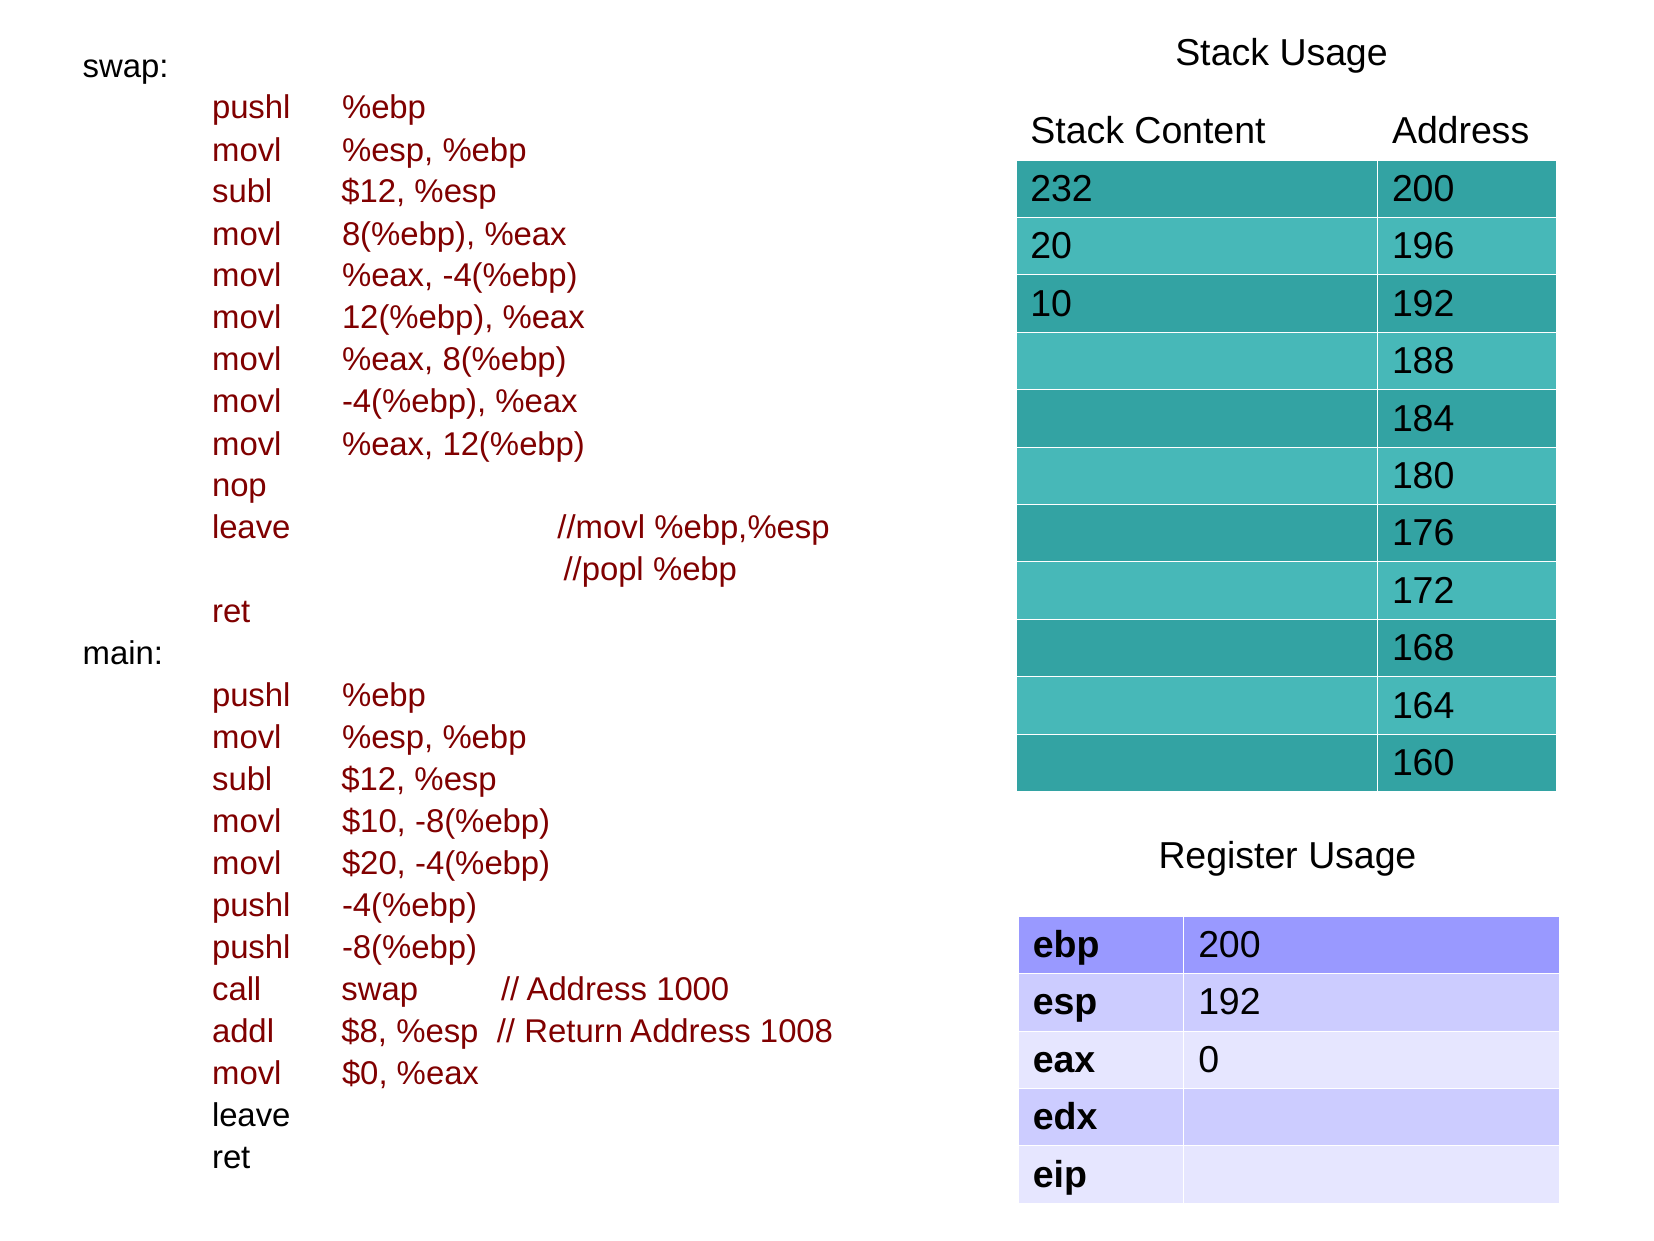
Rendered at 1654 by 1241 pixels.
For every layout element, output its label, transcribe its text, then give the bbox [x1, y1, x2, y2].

table_cell edx [1019, 1089, 1183, 1145]
table_cell 172 [1378, 562, 1556, 619]
table_cell 0 [1184, 1032, 1559, 1088]
table_cell 184 [1378, 390, 1556, 447]
table_cell [1017, 448, 1377, 504]
table_cell 164 [1378, 677, 1556, 734]
table_cell [1017, 735, 1377, 791]
list swap: pushl %ebp movl %esp, %ebp subl $12, %esp movl 8(%ebp), %eax movl %eax, -4(%ebp) movl 12(%ebp), %eax movl %eax, 8(%ebp) movl -4(%ebp), %eax movl %eax, 12(%ebp) nop leave //movl %ebp,%esp //popl %ebp ret main: pushl %ebp movl %esp, %ebp subl $12, %esp movl $10, -8(%ebp) movl $20, -4(%ebp) pushl -4(%ebp) pushl -8(%ebp) call swap // Address 1000 addl $8, %esp // Return Address 1008 movl $0, %eax leave ret [82, 47, 969, 1182]
table_cell [1017, 562, 1377, 619]
table_header Stack Content [1017, 103, 1377, 160]
table_cell 232 [1017, 161, 1377, 217]
table_cell [1017, 390, 1377, 447]
text_box Stack Usage [1009, 23, 1554, 81]
table_cell 196 [1378, 218, 1556, 274]
table_cell 188 [1378, 333, 1556, 389]
table_cell eip [1019, 1146, 1183, 1203]
table_cell 20 [1017, 218, 1377, 274]
table_header 200 [1184, 917, 1559, 973]
table_cell [1017, 620, 1377, 676]
table_cell 180 [1378, 448, 1556, 504]
table_cell 160 [1378, 735, 1556, 791]
table_cell [1017, 505, 1377, 561]
table_cell [1017, 333, 1377, 389]
table_cell 168 [1378, 620, 1556, 676]
table_cell [1184, 1146, 1559, 1203]
table_cell 192 [1184, 974, 1559, 1031]
text_box Register Usage [1015, 826, 1560, 884]
table_cell [1184, 1089, 1559, 1145]
table_header ebp [1019, 917, 1183, 973]
table_cell [1017, 677, 1377, 734]
table_cell esp [1019, 974, 1183, 1031]
table_cell 176 [1378, 505, 1556, 561]
table_header Address [1378, 103, 1556, 160]
table_cell eax [1019, 1032, 1183, 1088]
table_cell 192 [1378, 275, 1556, 332]
table_cell 10 [1017, 275, 1377, 332]
table_cell 200 [1378, 161, 1556, 217]
